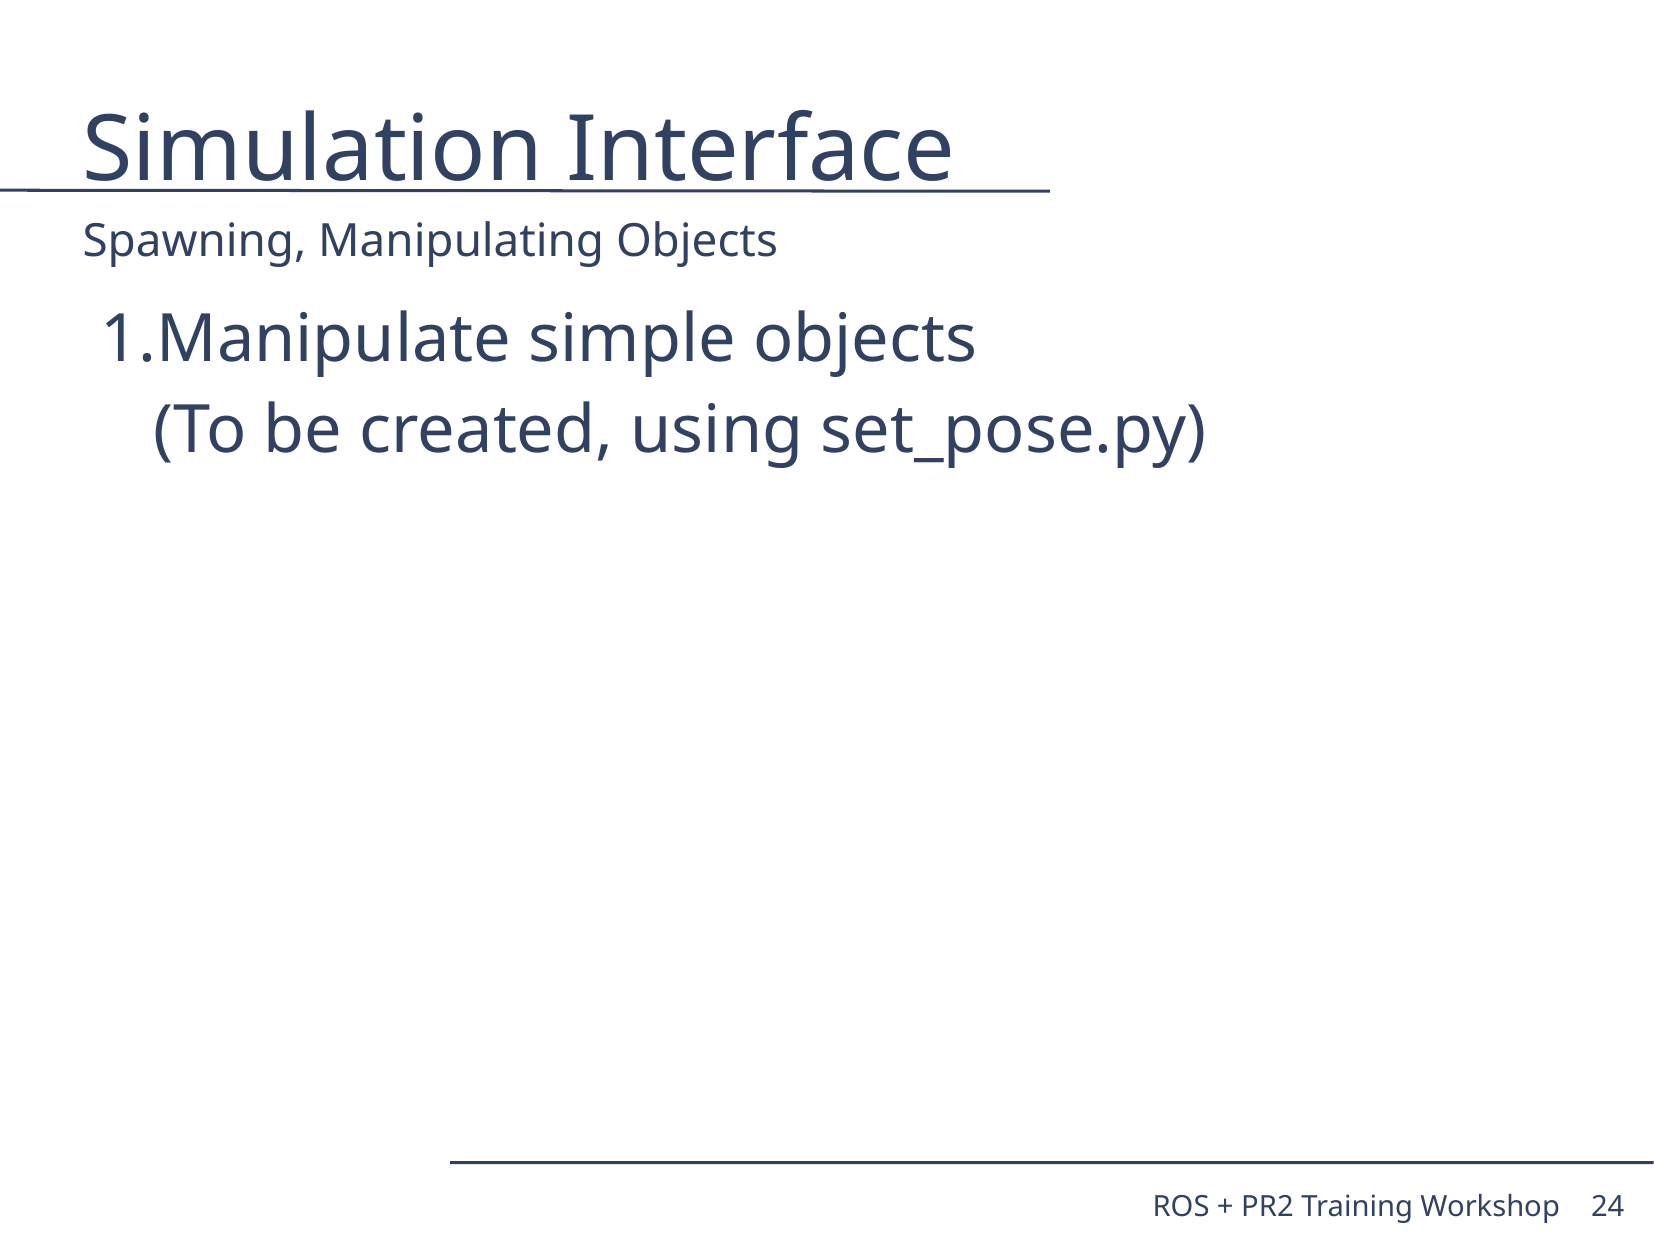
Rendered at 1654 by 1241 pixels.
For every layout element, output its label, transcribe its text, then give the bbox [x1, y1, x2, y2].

title Simulation Interface Spawning, Manipulating Objects [82, 73, 1571, 281]
list Manipulate simple objects (To be created, using set_pose.py) [82, 290, 1571, 1109]
